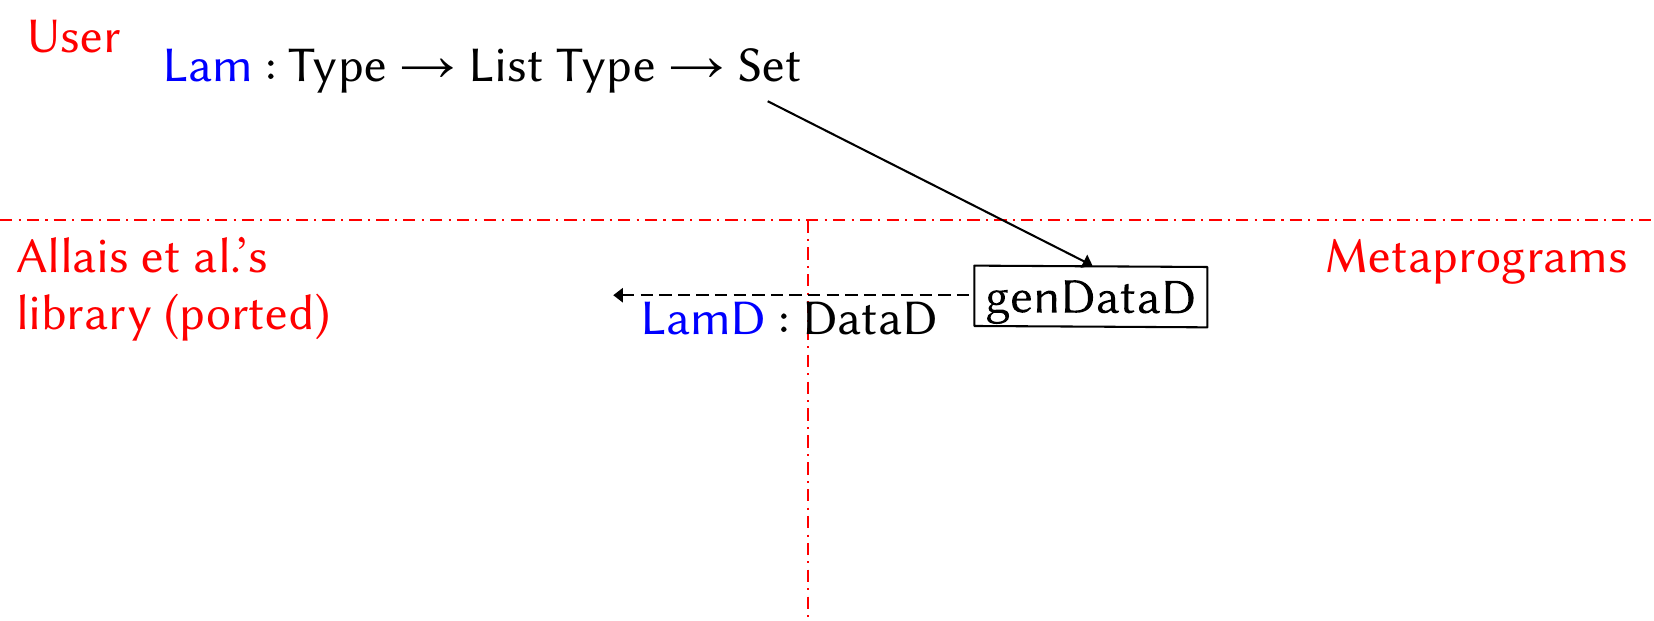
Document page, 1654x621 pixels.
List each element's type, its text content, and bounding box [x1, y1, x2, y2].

text_box LamD : DataD [612, 282, 967, 355]
text_box User [0, 0, 148, 72]
text_box Lam : Type → List Type → Set [147, 29, 821, 102]
text_box genDataD [974, 265, 1208, 328]
text_box Metaprograms [1299, 220, 1654, 296]
text_box Allais et al.’s library (ported) [1, 220, 355, 355]
